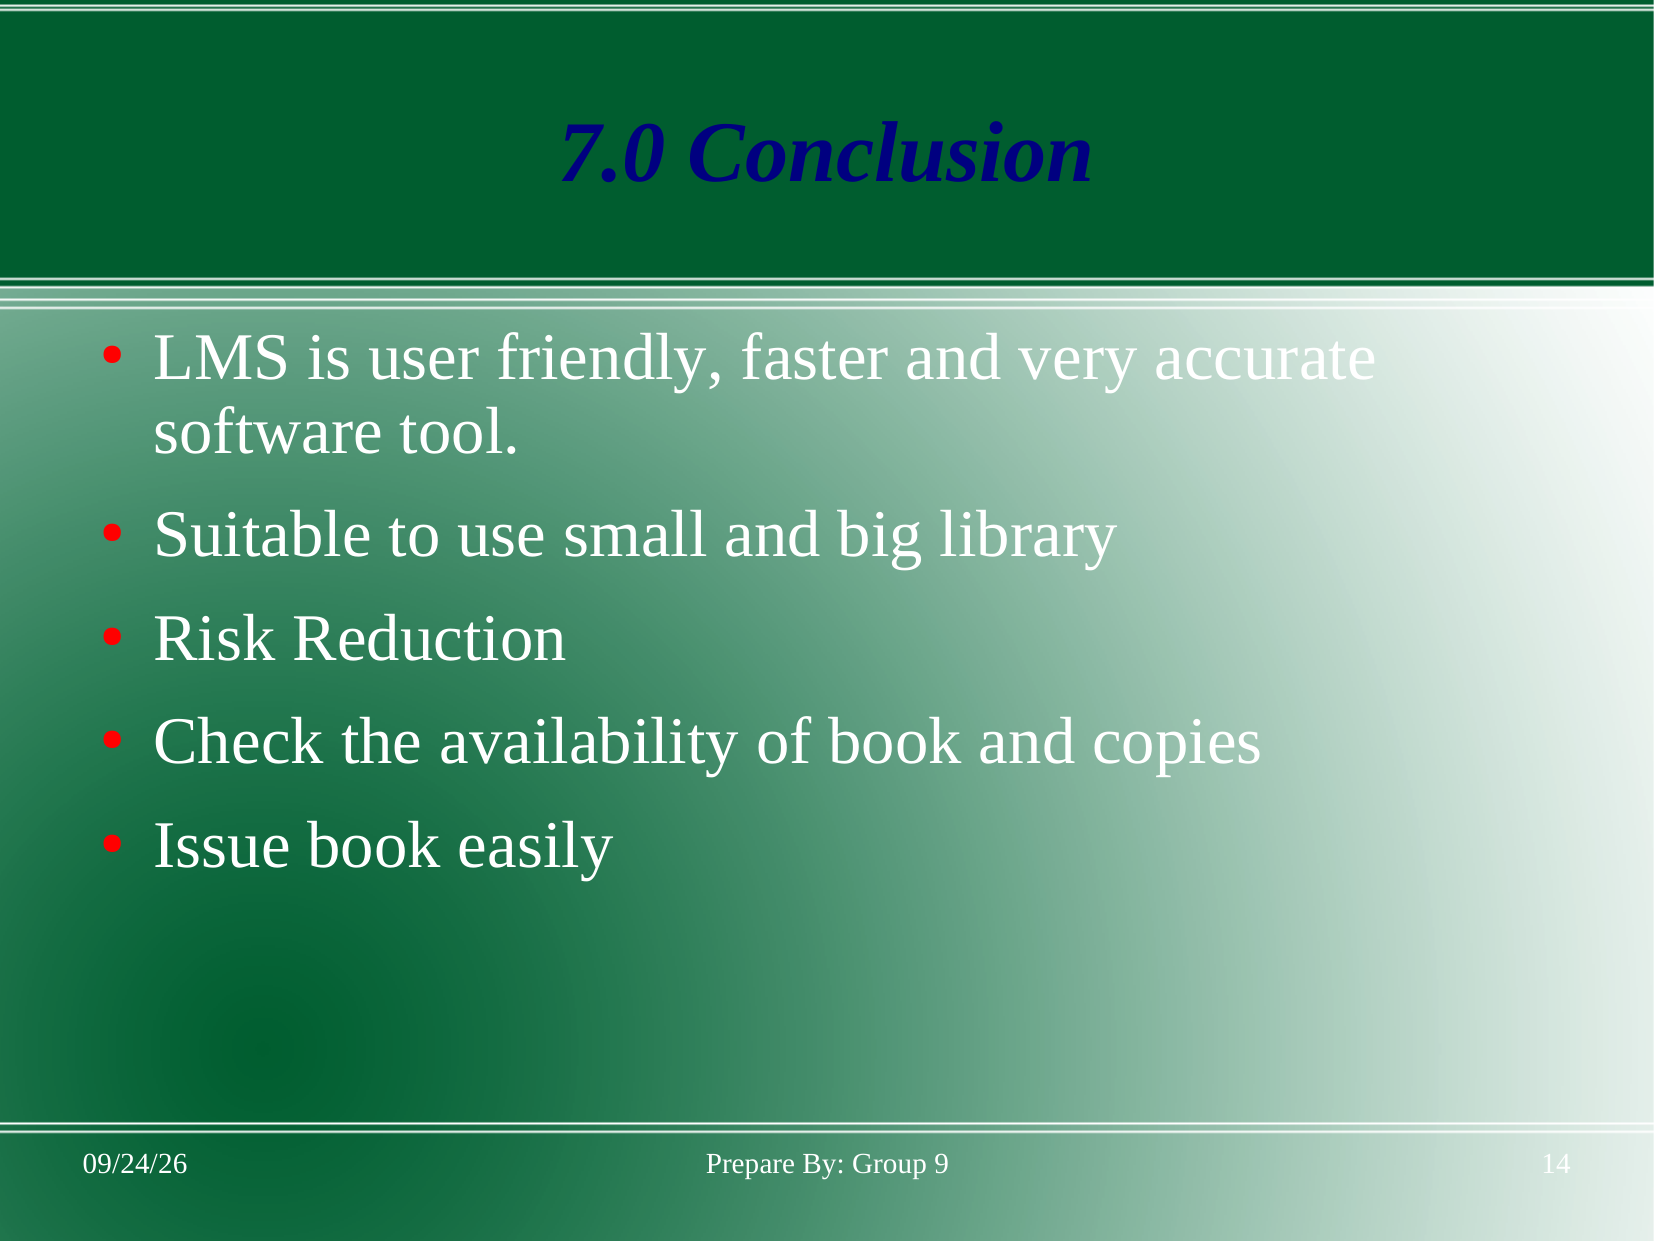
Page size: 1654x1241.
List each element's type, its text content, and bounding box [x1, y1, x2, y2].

title 7.0 Conclusion [82, 49, 1571, 257]
picture [0, 0, 1654, 1241]
list LMS is user friendly, faster and very accurate software tool. Suitable to use small and big library Risk Reduction Check the availability of book and copies Issue book easily [82, 319, 1571, 1139]
